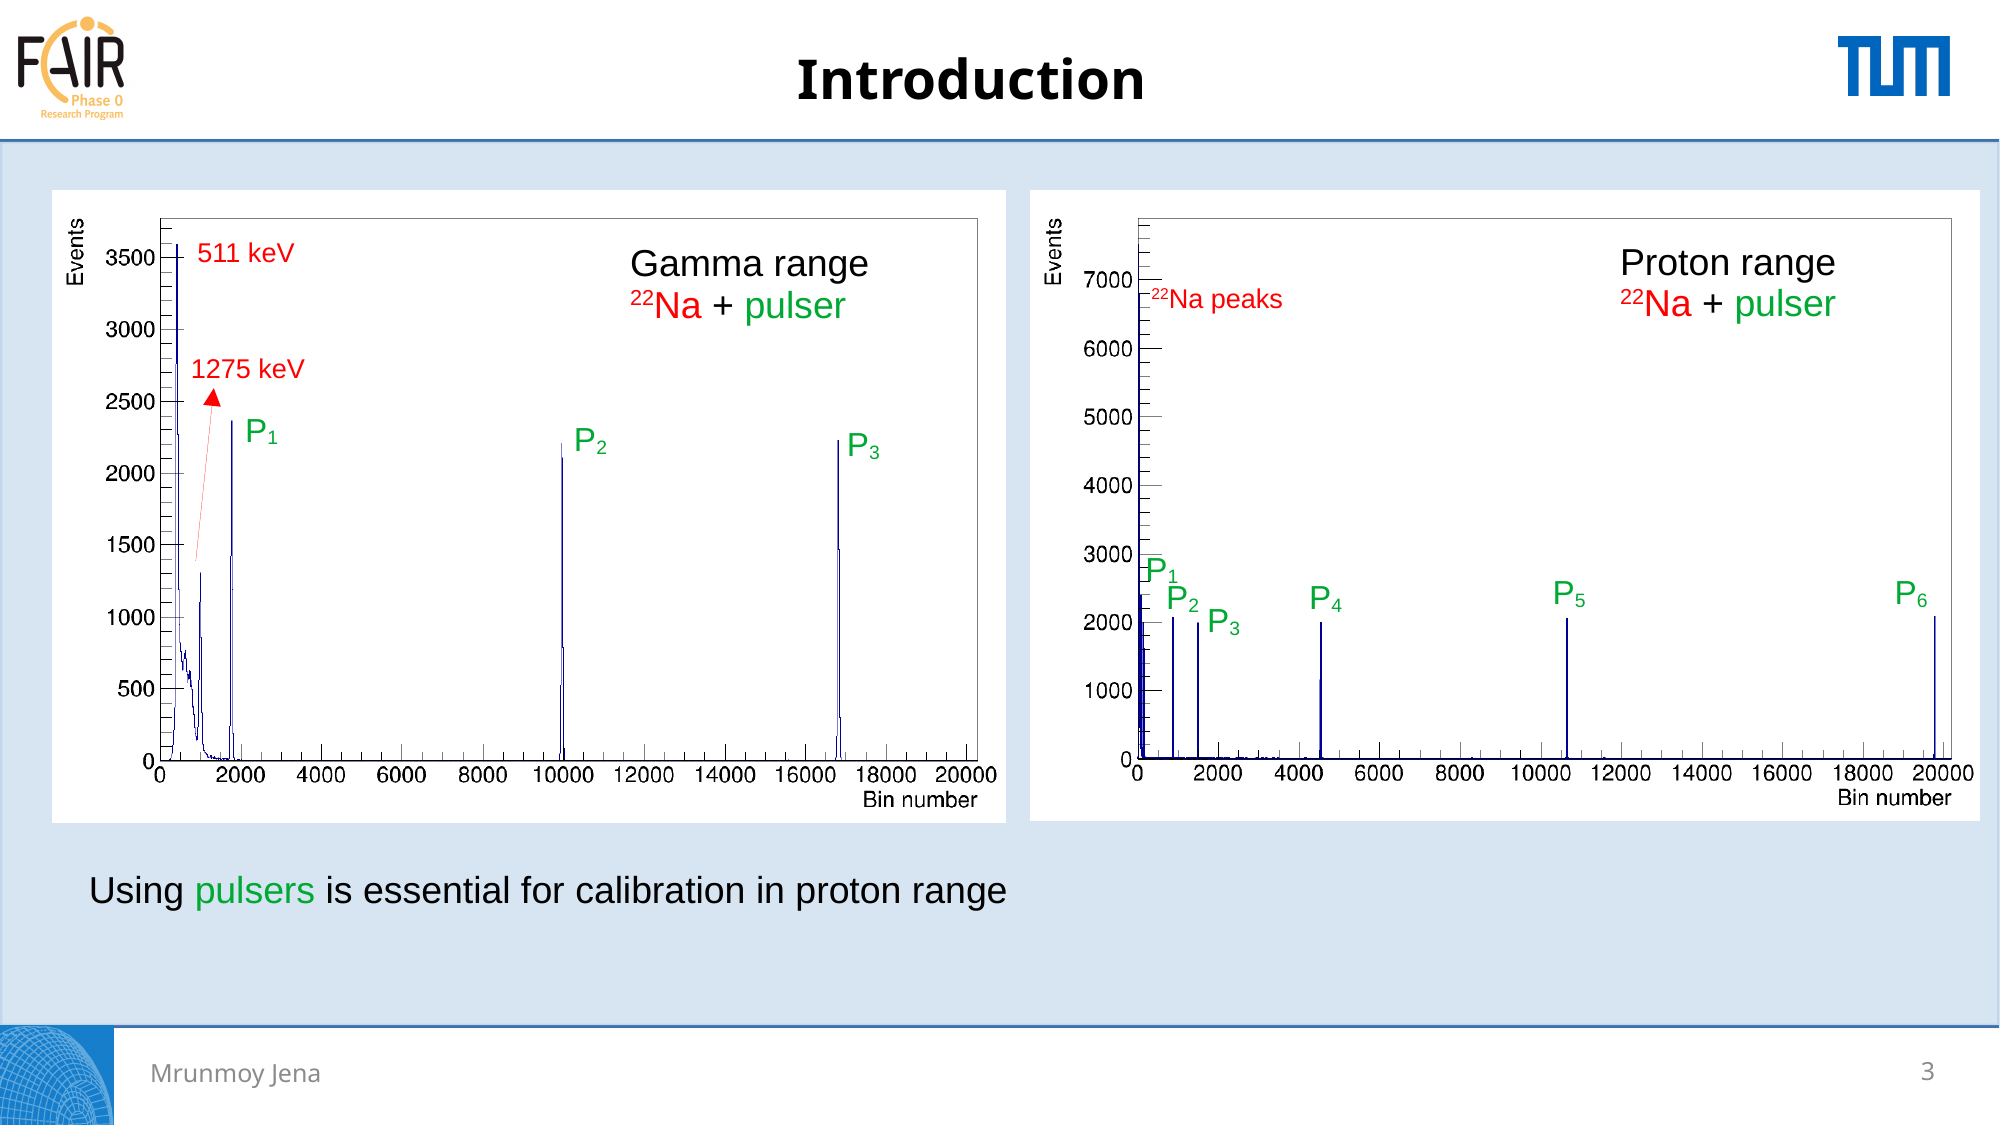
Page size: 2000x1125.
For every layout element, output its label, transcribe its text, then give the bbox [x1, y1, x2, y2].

picture [52, 190, 1006, 823]
text_box P2 [1151, 572, 1239, 637]
picture [1838, 36, 1950, 96]
picture [15, 15, 142, 120]
picture [1030, 190, 1980, 821]
text_box Gamma range 22Na + pulser [615, 235, 943, 334]
text_box P3 [1192, 595, 1280, 660]
text_box P4 [1294, 572, 1382, 637]
text_box P1 [230, 404, 318, 469]
text_box P2 [559, 414, 647, 479]
picture [0, 1025, 114, 1125]
text_box 511 keV [182, 230, 346, 315]
text_box 1275 keV [176, 347, 339, 432]
text_box P5 [1537, 567, 1626, 632]
text_box Proton range 22Na + pulser [1605, 233, 1933, 333]
text_box P1 [1130, 543, 1218, 608]
title Introduction [137, 44, 1808, 120]
text_box P3 [832, 419, 920, 484]
text_box Using pulsers is essential for calibration in proton range [74, 861, 1849, 954]
text_box P6 [1879, 567, 1968, 632]
text_box 22Na peaks [1136, 276, 1300, 361]
